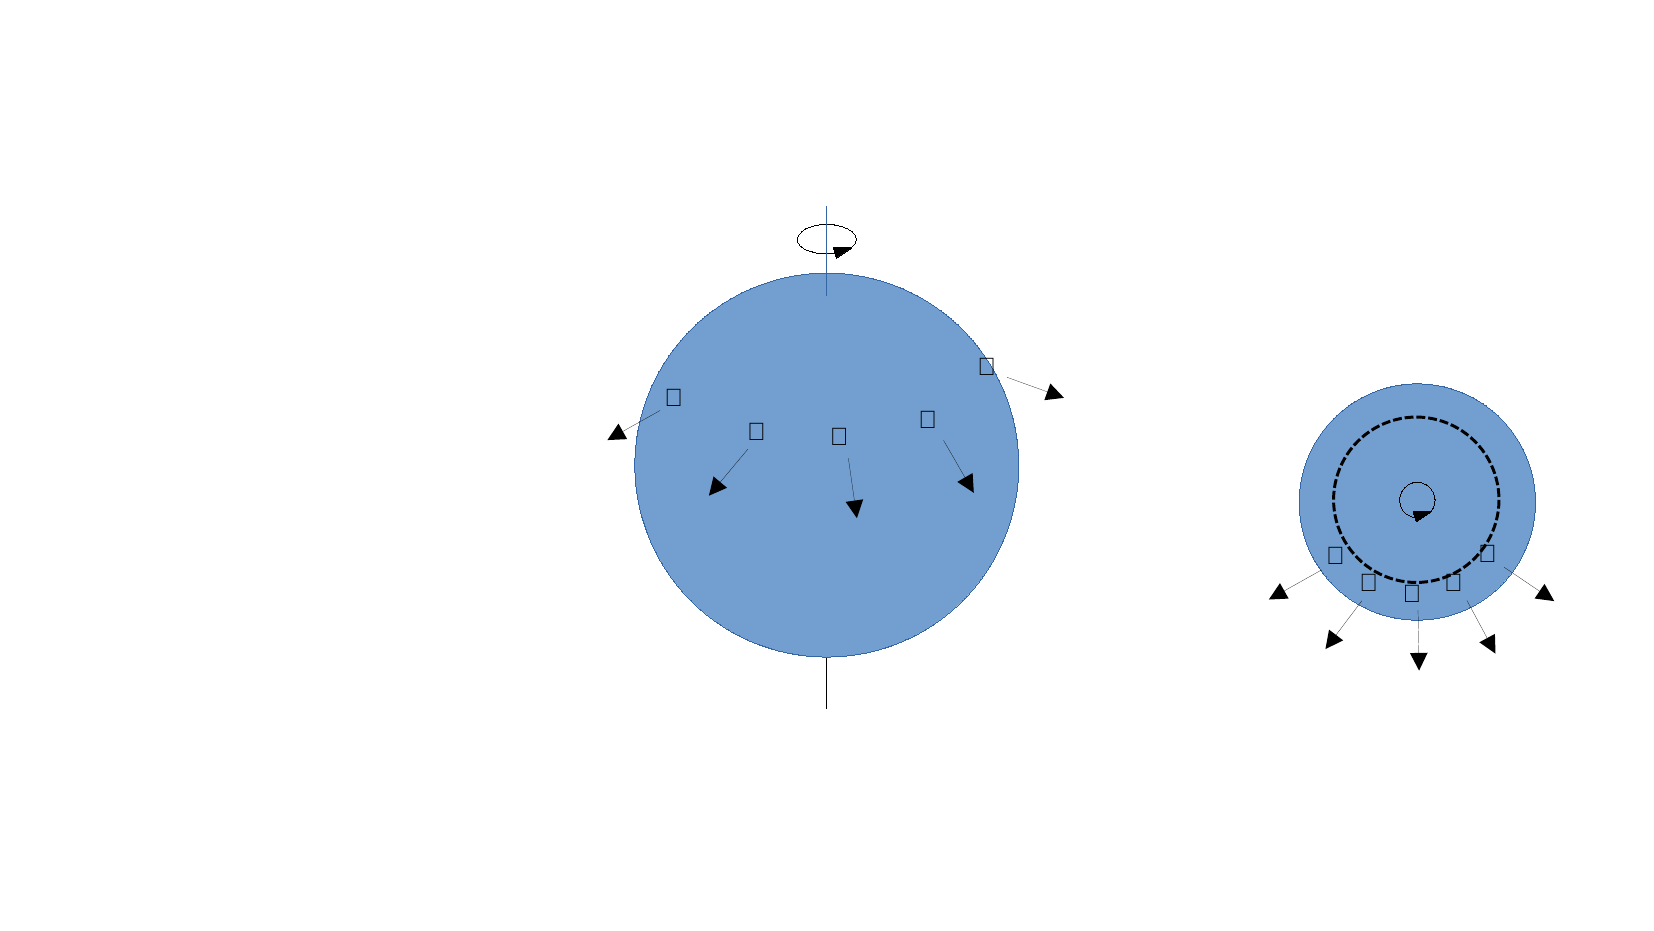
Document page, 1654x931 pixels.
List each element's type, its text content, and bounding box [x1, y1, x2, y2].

text_box [1326, 577, 1344, 595]
text_box 😬 [1388, 572, 1449, 616]
text_box 😬 [815, 415, 876, 459]
text_box 😬 [732, 409, 794, 453]
text_box 😬 [1429, 561, 1491, 605]
text_box 😬 [962, 344, 1024, 388]
text_box [639, 392, 649, 421]
text_box 😬 [903, 398, 965, 441]
text_box 😬 [1463, 532, 1525, 576]
text_box [1419, 605, 1470, 621]
text_box 😬 [1311, 534, 1373, 577]
text_box [1299, 383, 1536, 572]
text_box [833, 247, 852, 259]
text_box 😬 [1344, 561, 1406, 605]
text_box [1359, 605, 1418, 621]
text_box [1491, 576, 1510, 595]
text_box 😬 [649, 376, 711, 419]
text_box [634, 273, 1019, 658]
